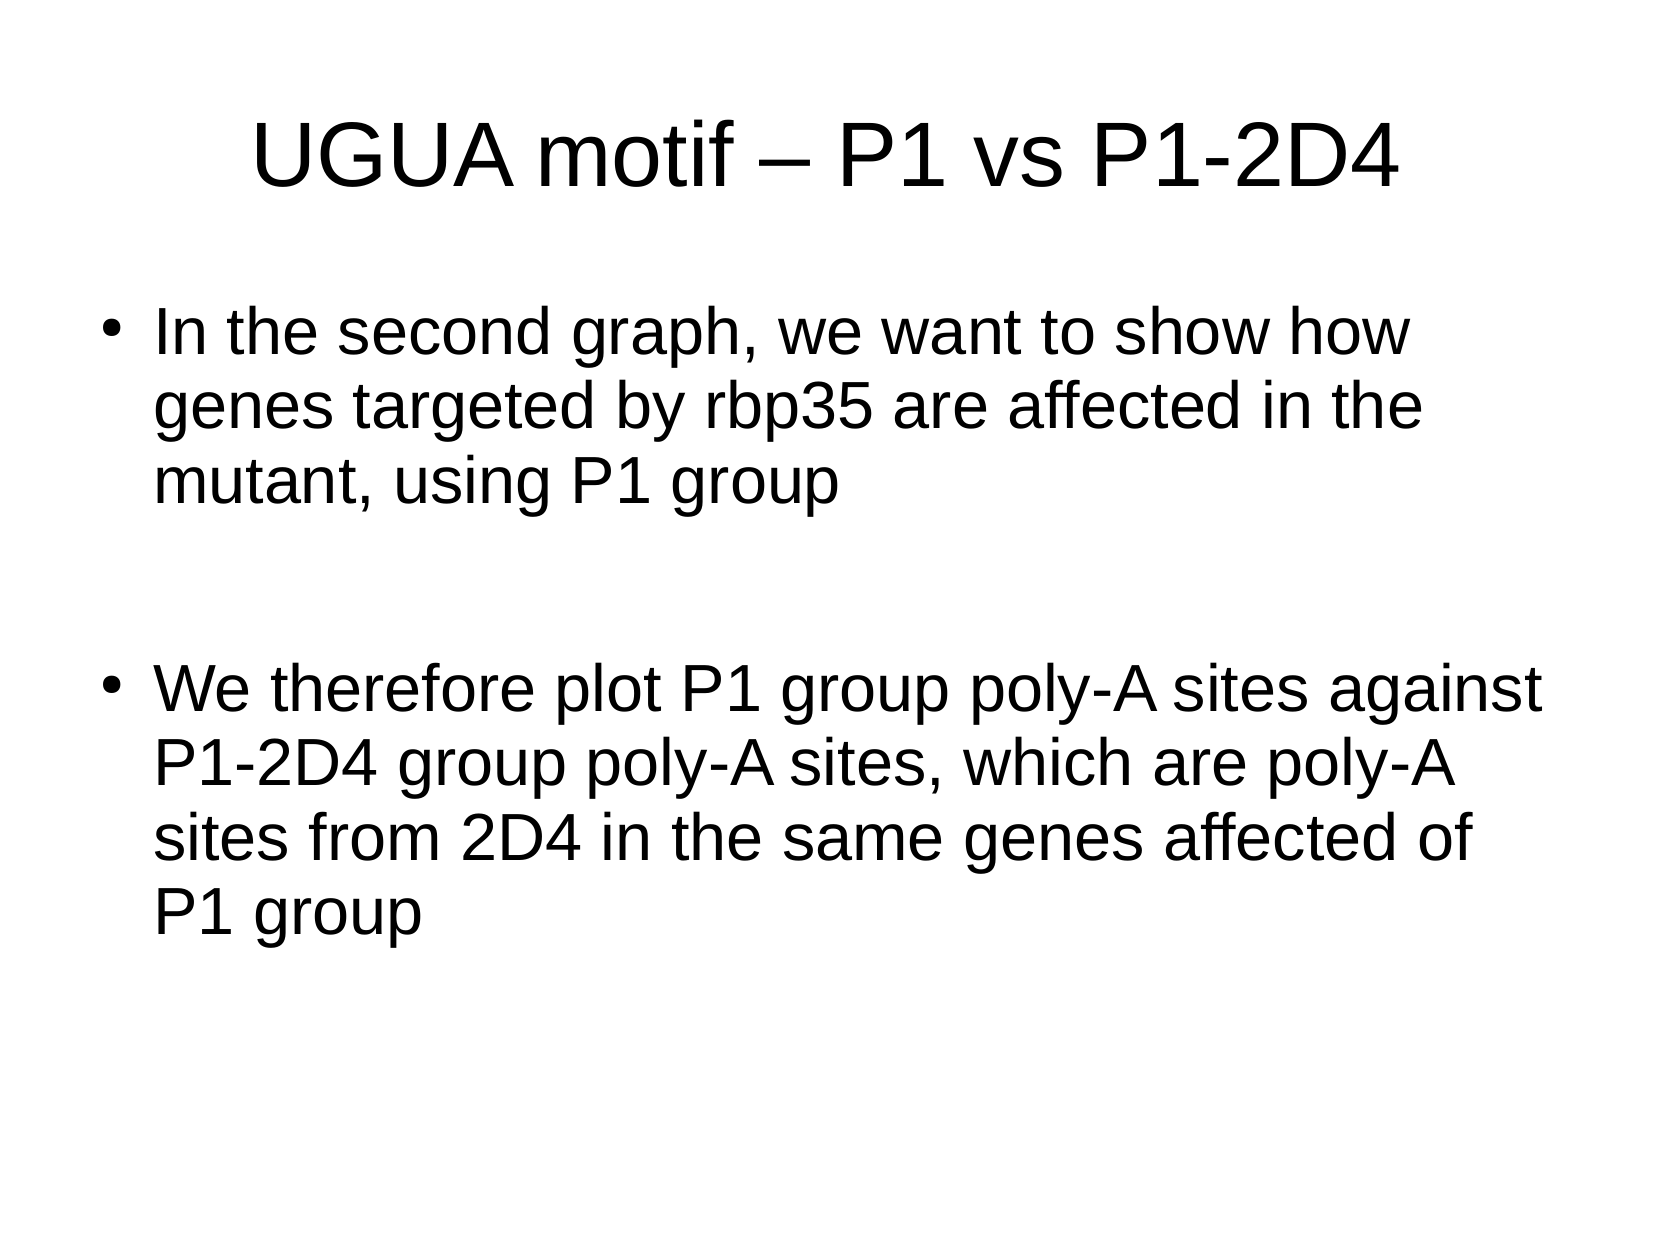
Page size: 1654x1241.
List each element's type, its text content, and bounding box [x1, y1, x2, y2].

list In the second graph, we want to show how genes targeted by rbp35 are affected in the mutant, using P1 group We therefore plot P1 group poly-A sites against P1-2D4 group poly-A sites, which are poly-A sites from 2D4 in the same genes affected of P1 group [82, 290, 1571, 1010]
title UGUA motif – P1 vs P1-2D4 [82, 49, 1571, 257]
